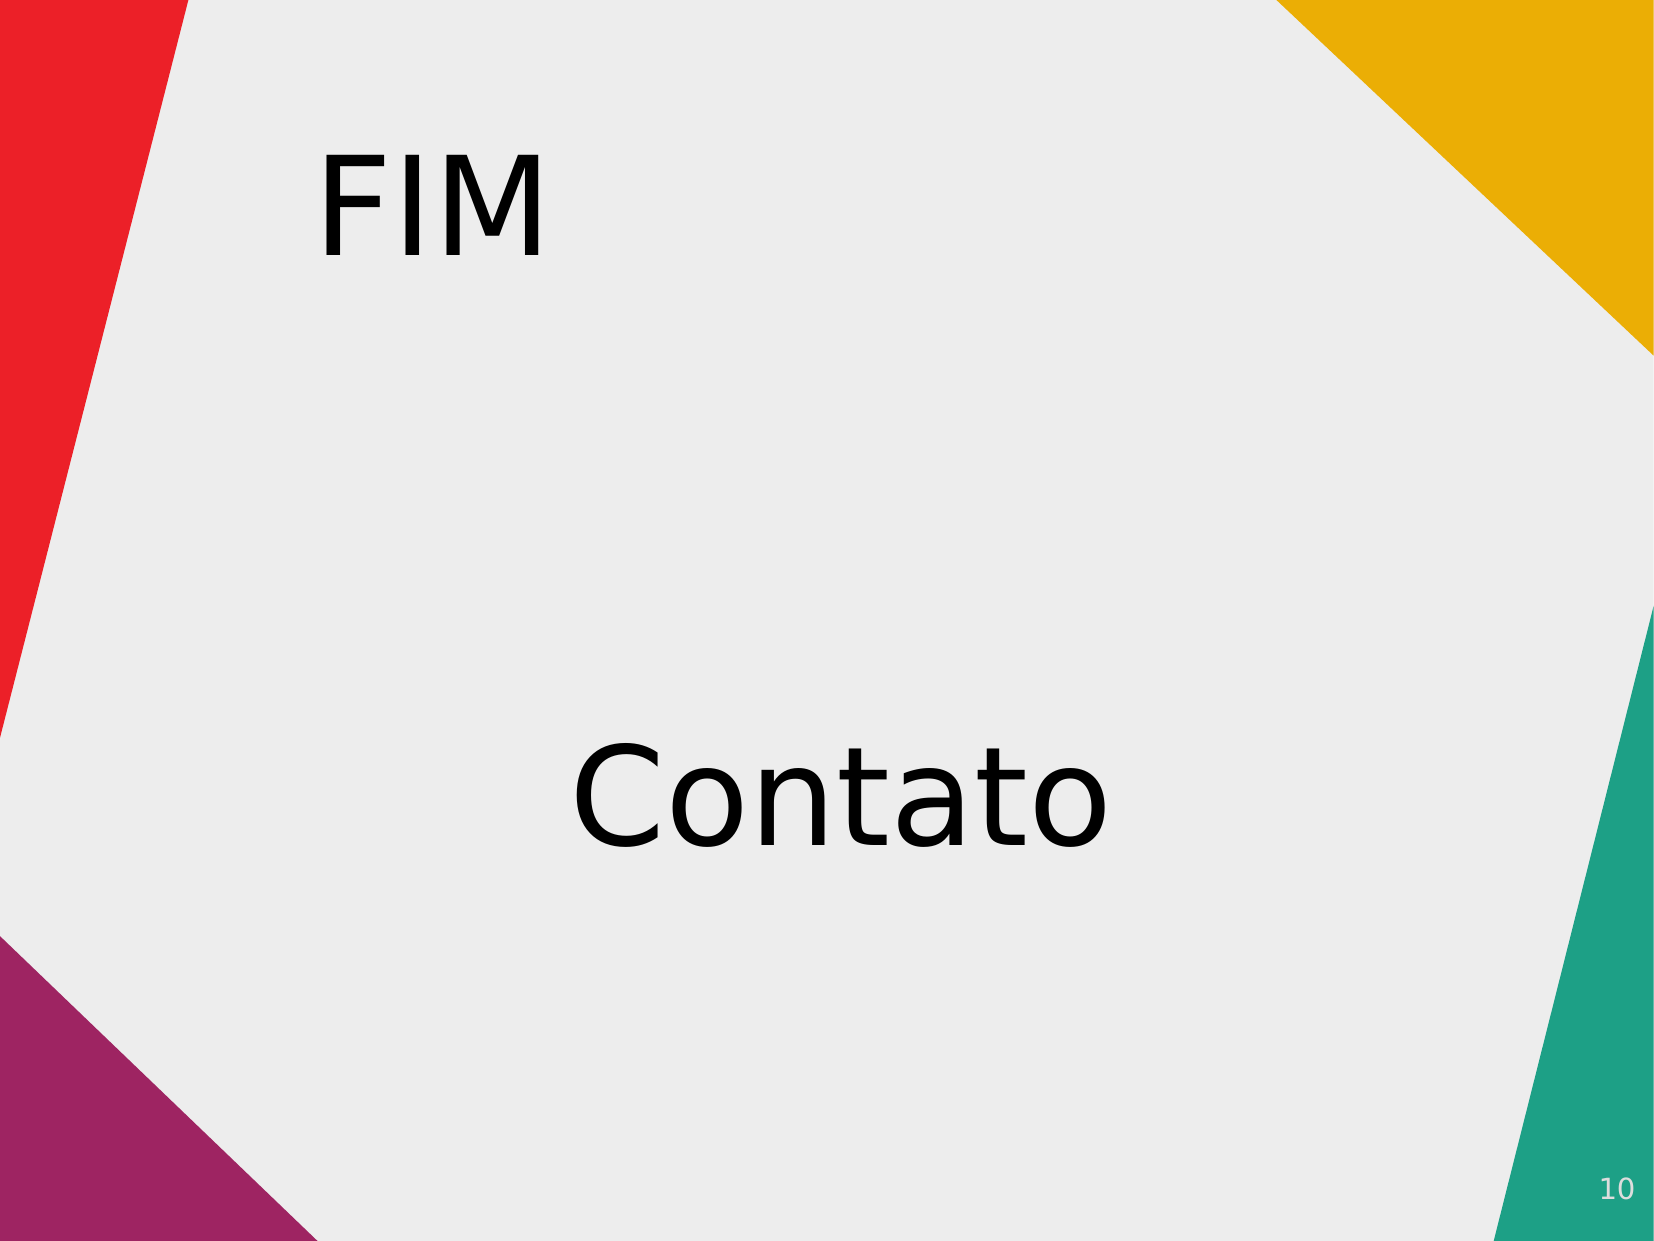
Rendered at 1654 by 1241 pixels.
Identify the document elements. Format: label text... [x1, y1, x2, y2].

text_box Contato [555, 710, 1129, 886]
text_box FIM [299, 120, 567, 296]
